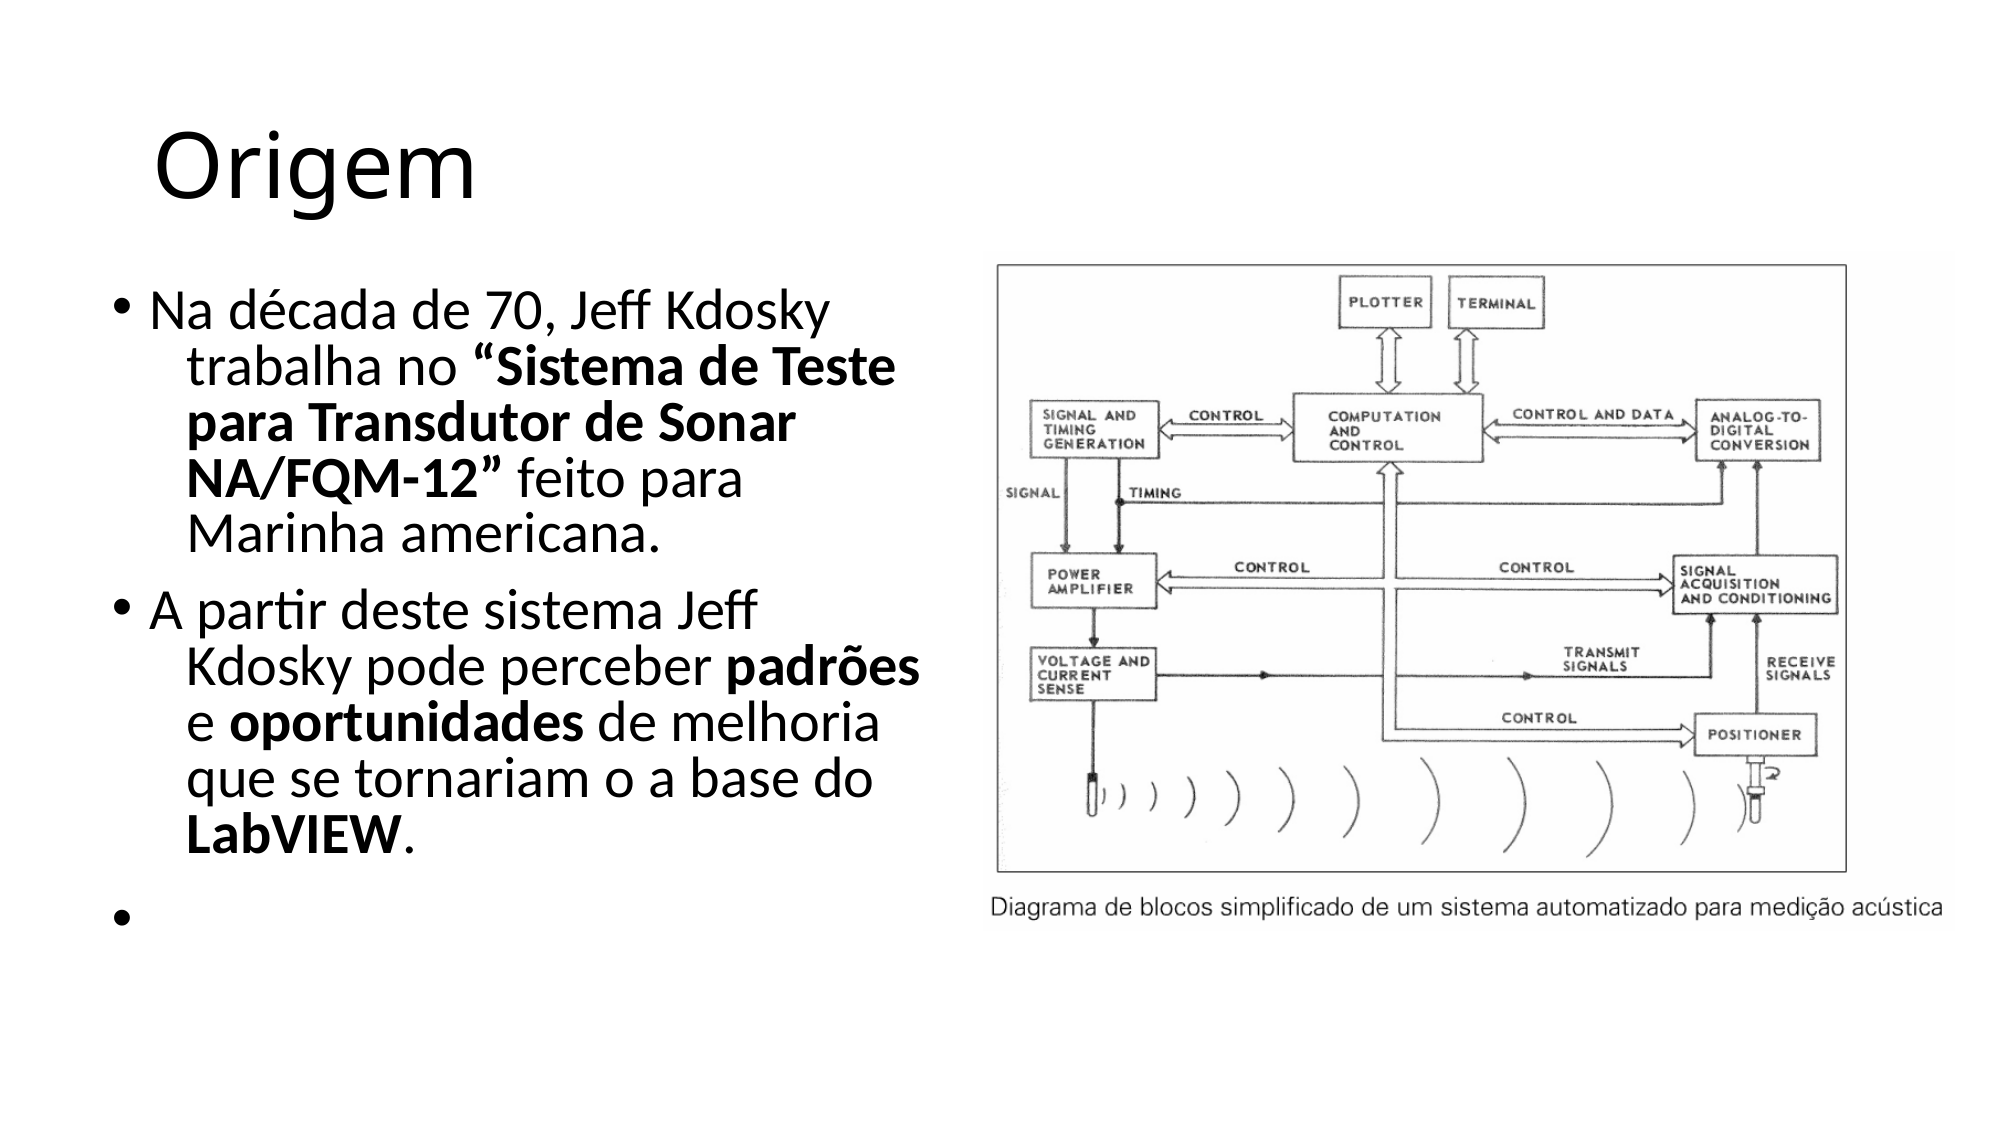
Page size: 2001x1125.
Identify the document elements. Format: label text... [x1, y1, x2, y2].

picture [983, 251, 1955, 931]
list Na década de 70, Jeff Kdosky trabalha no “Sistema de Teste para Transdutor de Sonar NA/FQM-12” feito para Marinha americana. A partir deste sistema Jeff Kdosky pode perceber padrões e oportunidades de melhoria que se tornariam o a base do LabVIEW. [96, 277, 943, 882]
title Origem [137, 59, 1863, 278]
